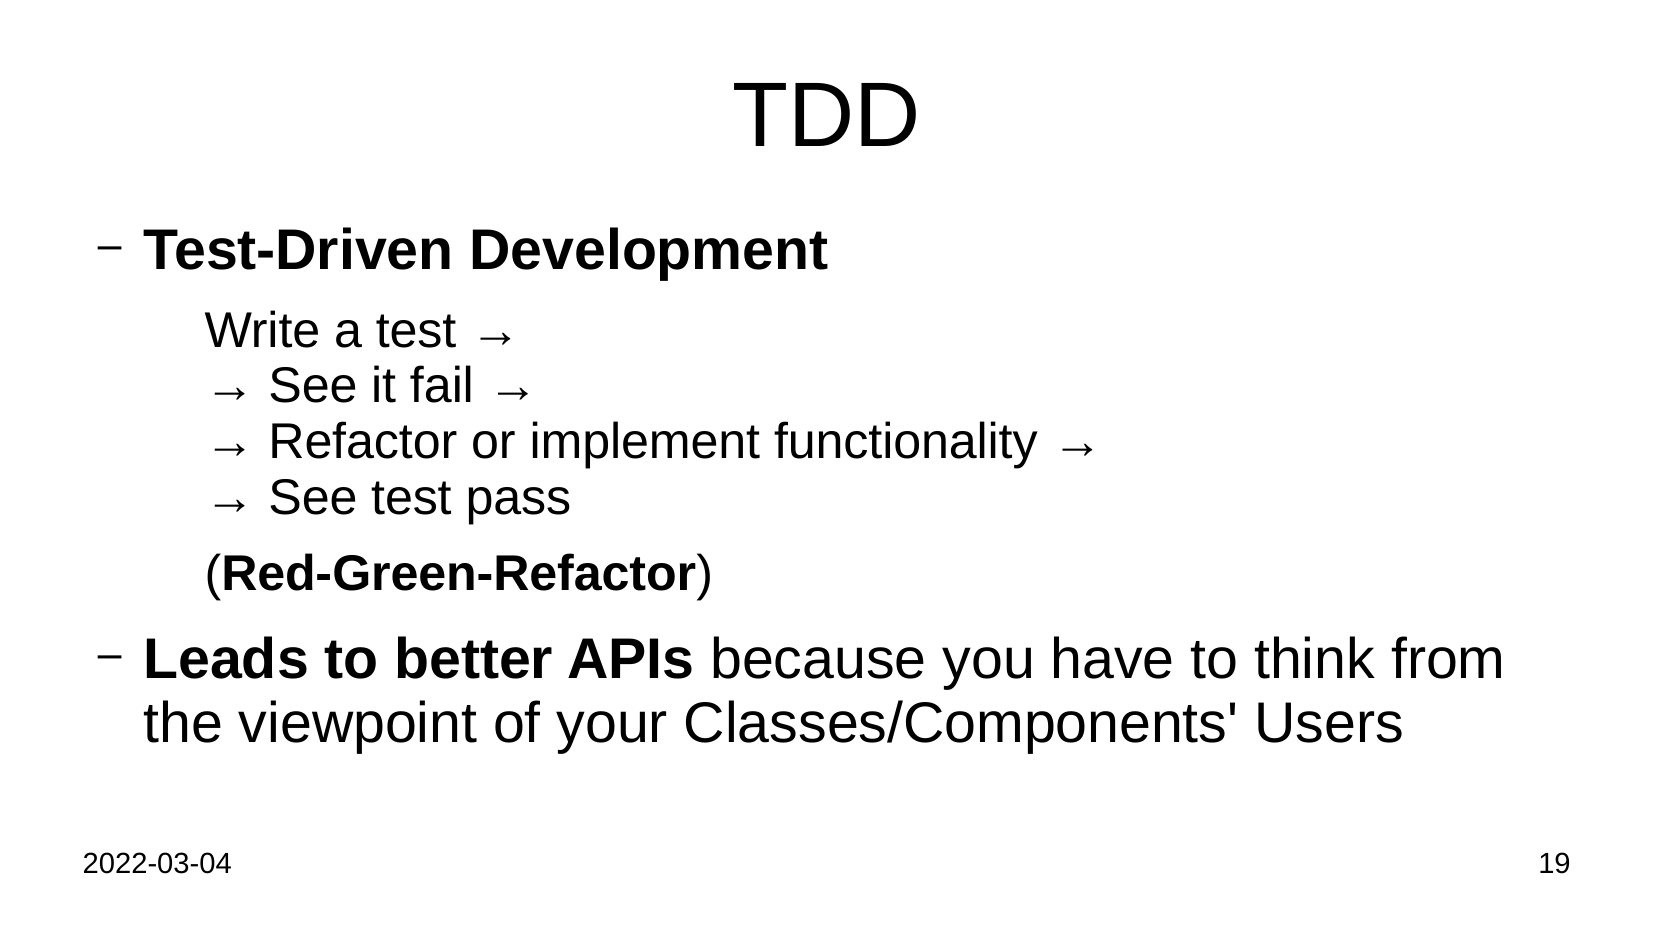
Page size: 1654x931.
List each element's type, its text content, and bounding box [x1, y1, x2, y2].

list Test-Driven Development Write a test → → See it fail → → Refactor or implement functionality → → See test pass (Red-Green-Refactor) Leads to better APIs because you have to think from the viewpoint of your Classes/Components' Users [82, 217, 1571, 758]
title TDD [82, 37, 1571, 193]
